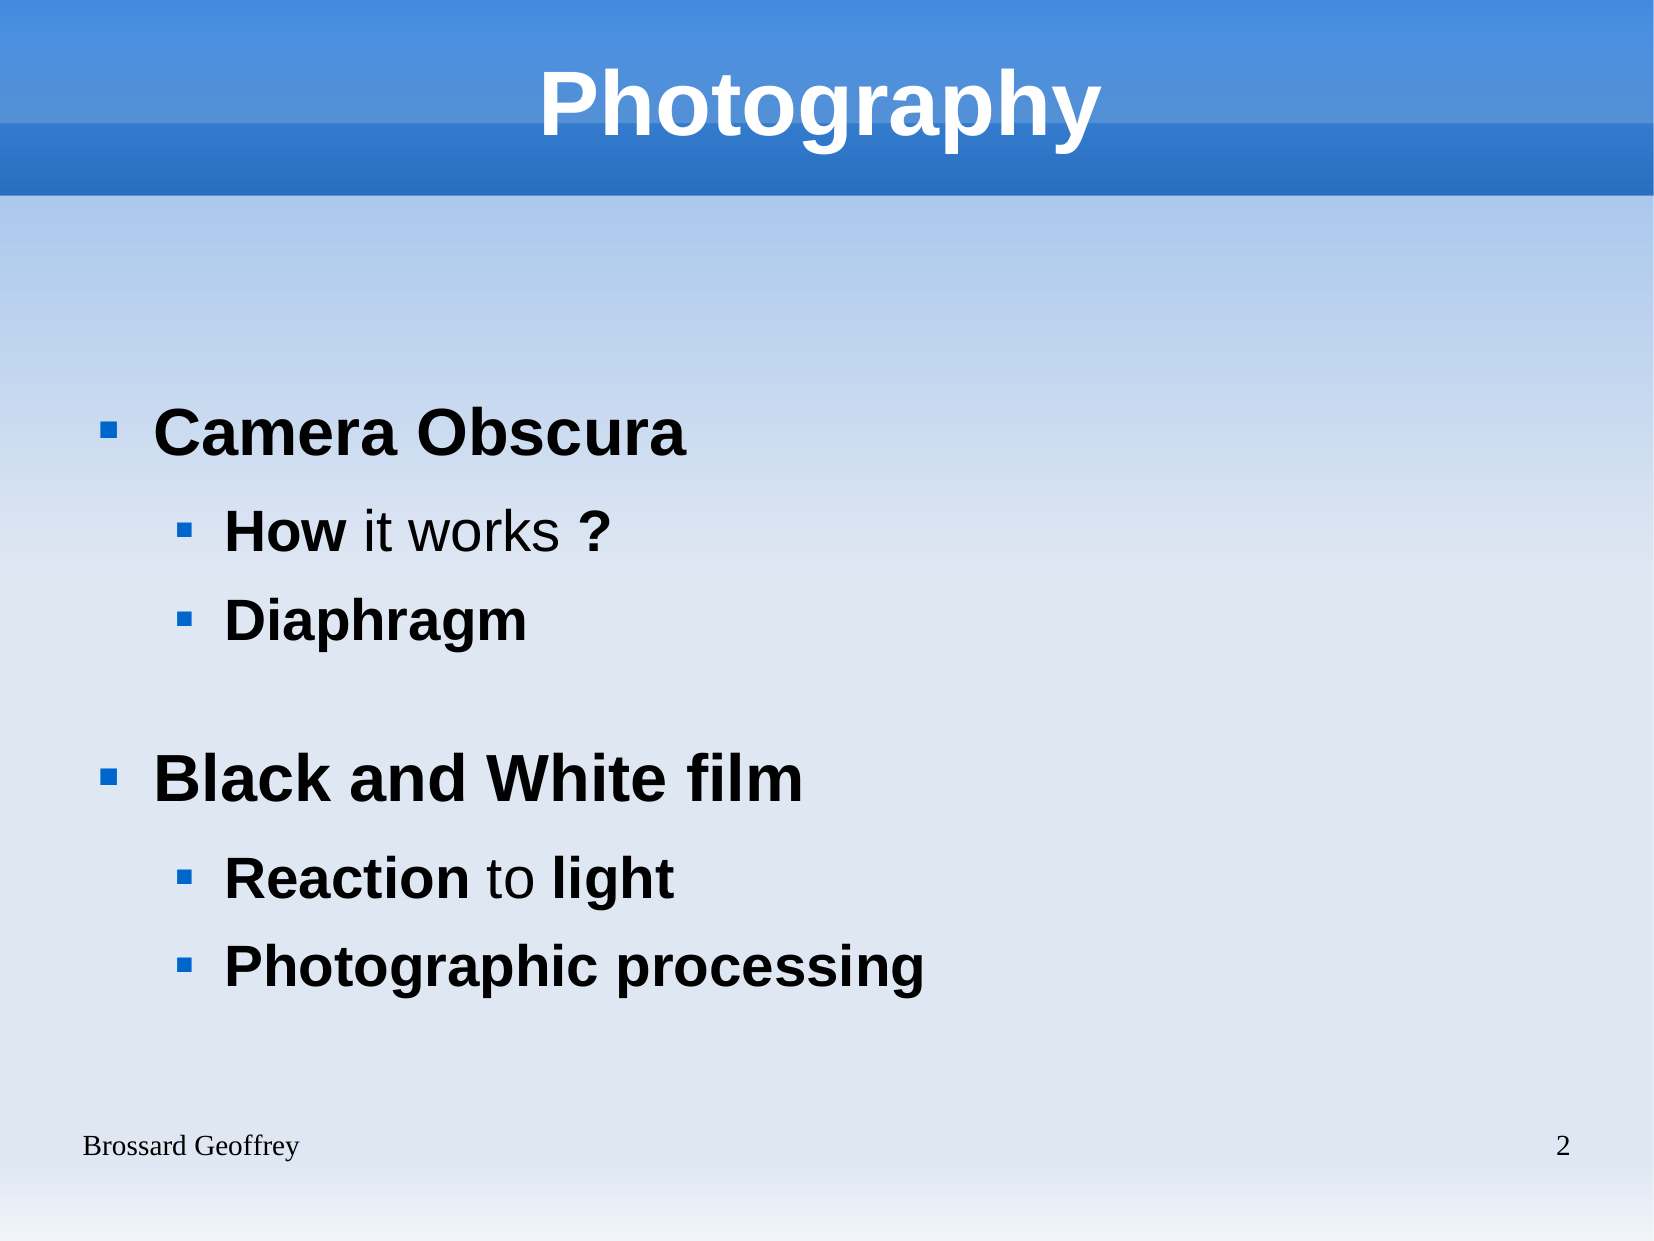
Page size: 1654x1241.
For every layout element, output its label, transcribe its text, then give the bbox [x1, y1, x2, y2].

title Photography [76, 0, 1565, 208]
picture [0, 0, 1654, 1241]
list Camera Obscura How it works ? Diaphragm Black and White film Reaction to light Photographic processing [82, 290, 1571, 1109]
